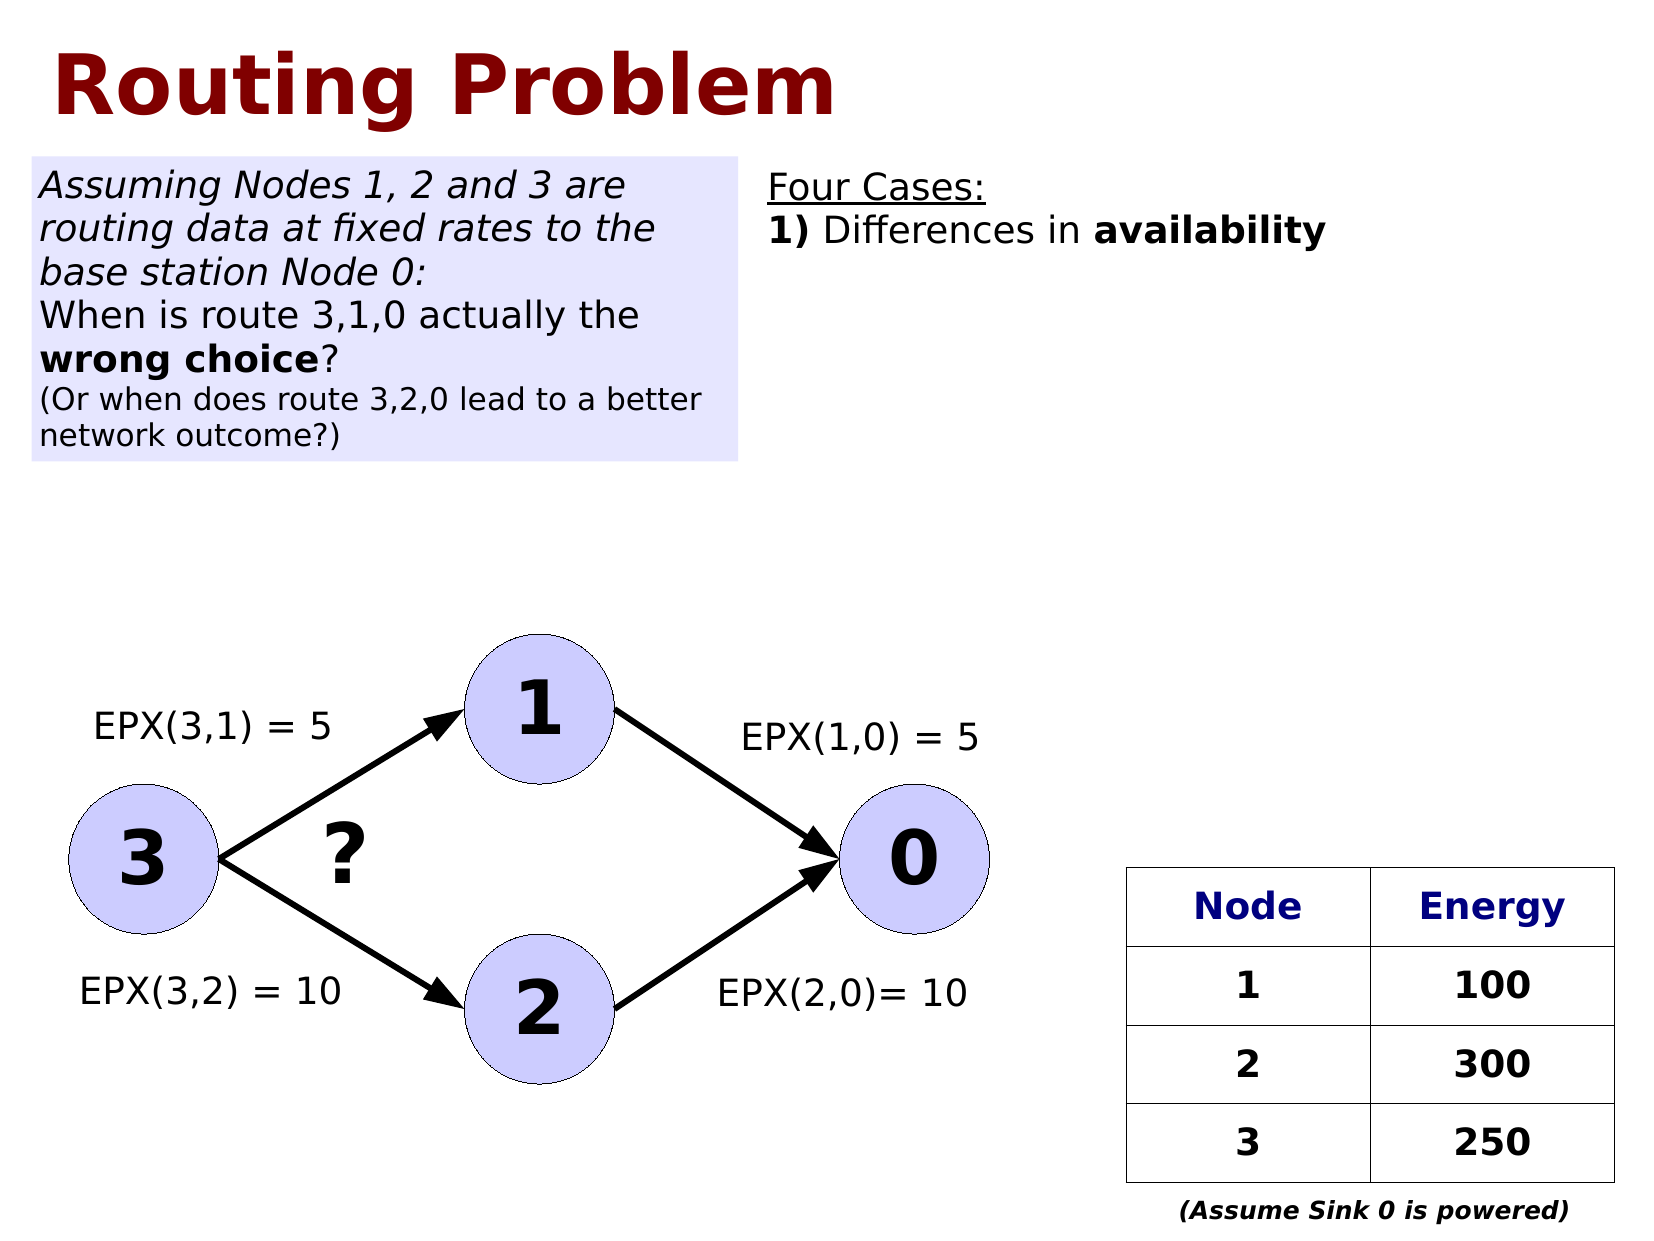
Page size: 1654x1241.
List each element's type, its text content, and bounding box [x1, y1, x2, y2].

table_cell 1 [1127, 947, 1370, 1025]
table_cell 3 [1127, 1104, 1370, 1182]
table_header Node [1127, 868, 1370, 946]
text_box EPX(3,1) = 5 [78, 697, 348, 756]
text_box EPX(2,0)= 10 [701, 964, 984, 1055]
text_box (Assume Sink 0 is powered) [1147, 1188, 1602, 1233]
text_box Four Cases: 1) Differences in availability [752, 157, 1399, 434]
text_box 3 [68, 784, 219, 935]
table_cell 2 [1127, 1026, 1370, 1103]
table_cell 250 [1371, 1104, 1614, 1182]
table_cell 300 [1371, 1026, 1614, 1103]
text_box EPX(3,2) = 10 [64, 962, 358, 1021]
text_box 0 [839, 784, 990, 935]
table_header Energy [1371, 868, 1614, 946]
text_box Assuming Nodes 1, 2 and 3 are routing data at fixed rates to the base station Node 0: When is route 3,1,0 actually the wrong choice? (Or when does route 3,2,0 lead to a better network outcome?) [31, 156, 739, 462]
text_box 1 [464, 634, 615, 785]
text_box 2 [464, 934, 615, 1085]
title Routing Problem [51, 0, 1654, 173]
table_cell 100 [1371, 947, 1614, 1025]
text_box EPX(1,0) = 5 [725, 708, 996, 768]
text_box ? [306, 799, 385, 912]
